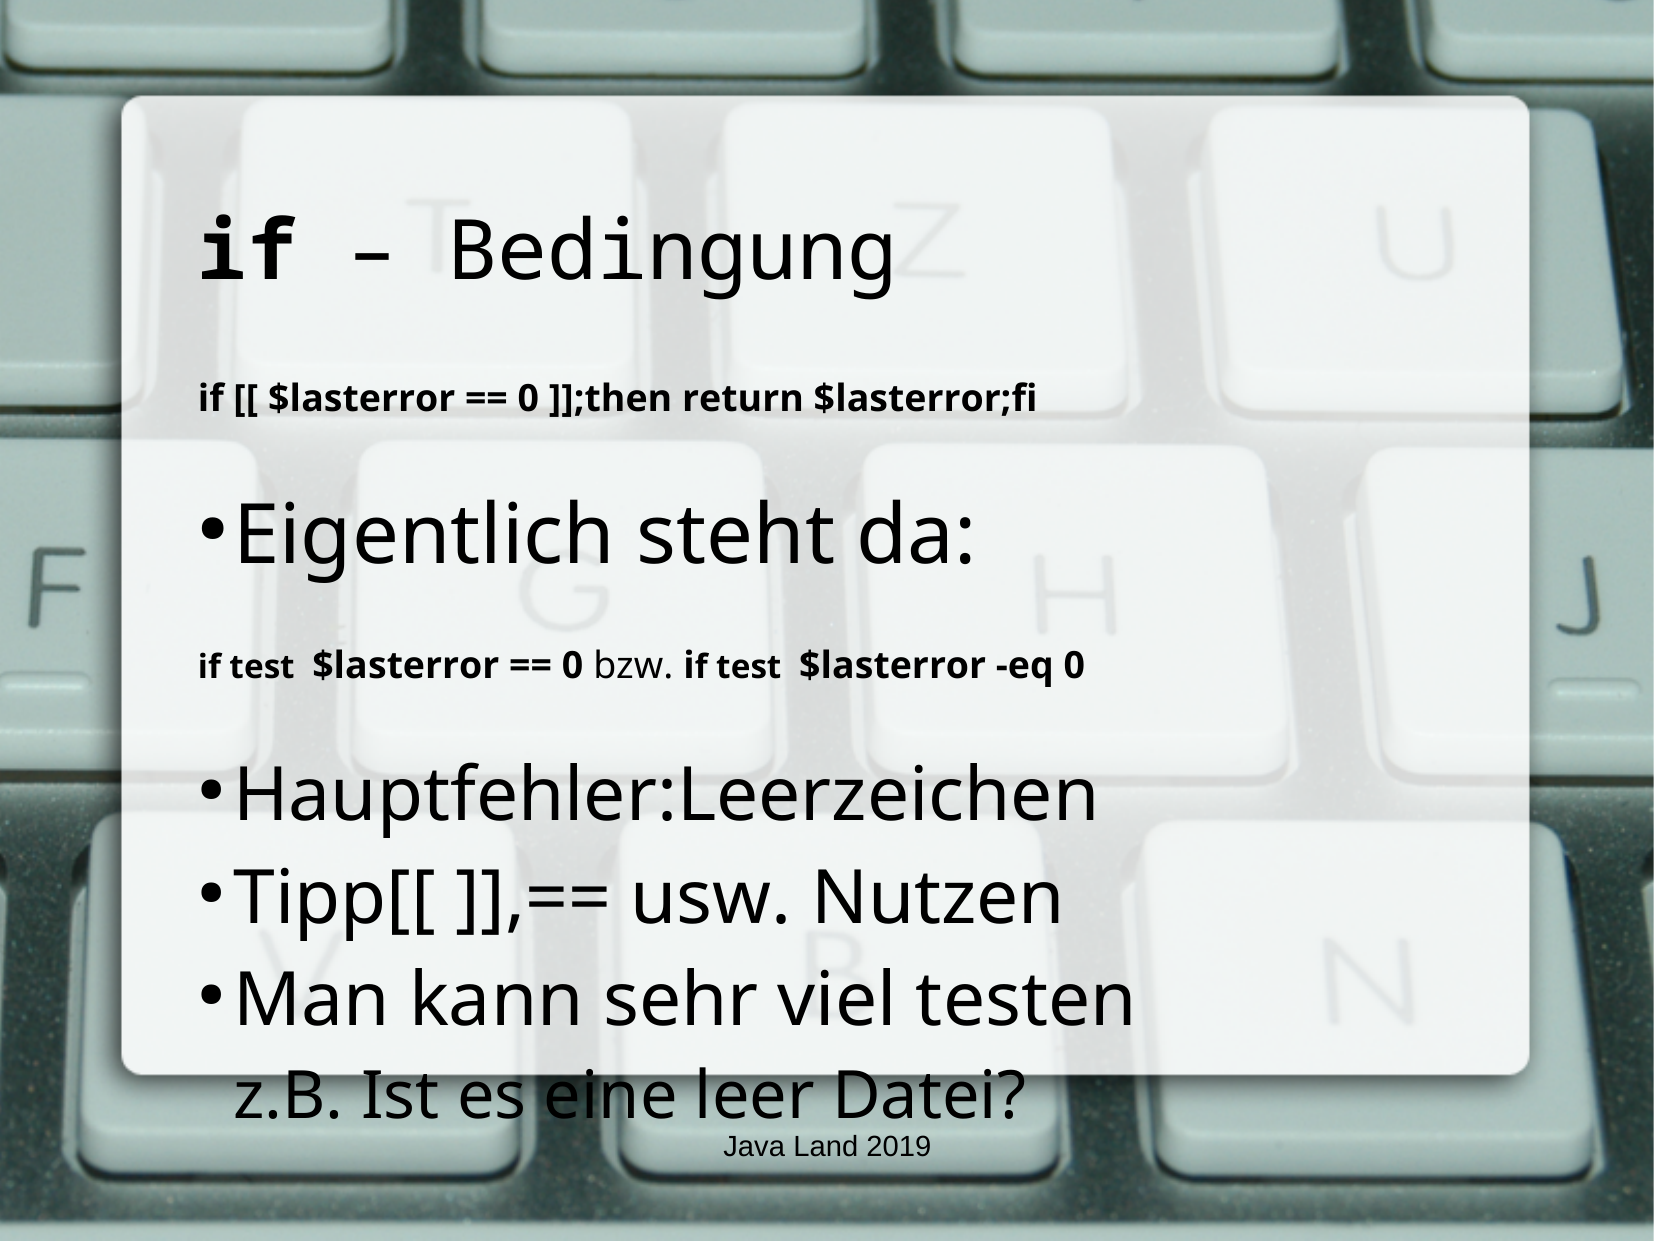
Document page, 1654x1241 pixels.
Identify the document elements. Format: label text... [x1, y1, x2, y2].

title [280, 170, 1436, 934]
text_box if – Bedingung if [[ $lasterror == 0 ]];then return $lasterror;fi Eigentlich steht da: if test $lasterror == 0 bzw. if test $lasterror -eq 0 Hauptfehler:Leerzeichen Tipp[[ ]],== usw. Nutzen Man kann sehr viel testen z.B. Ist es eine leer Datei? [197, 190, 1430, 1017]
picture [0, 0, 1654, 1241]
